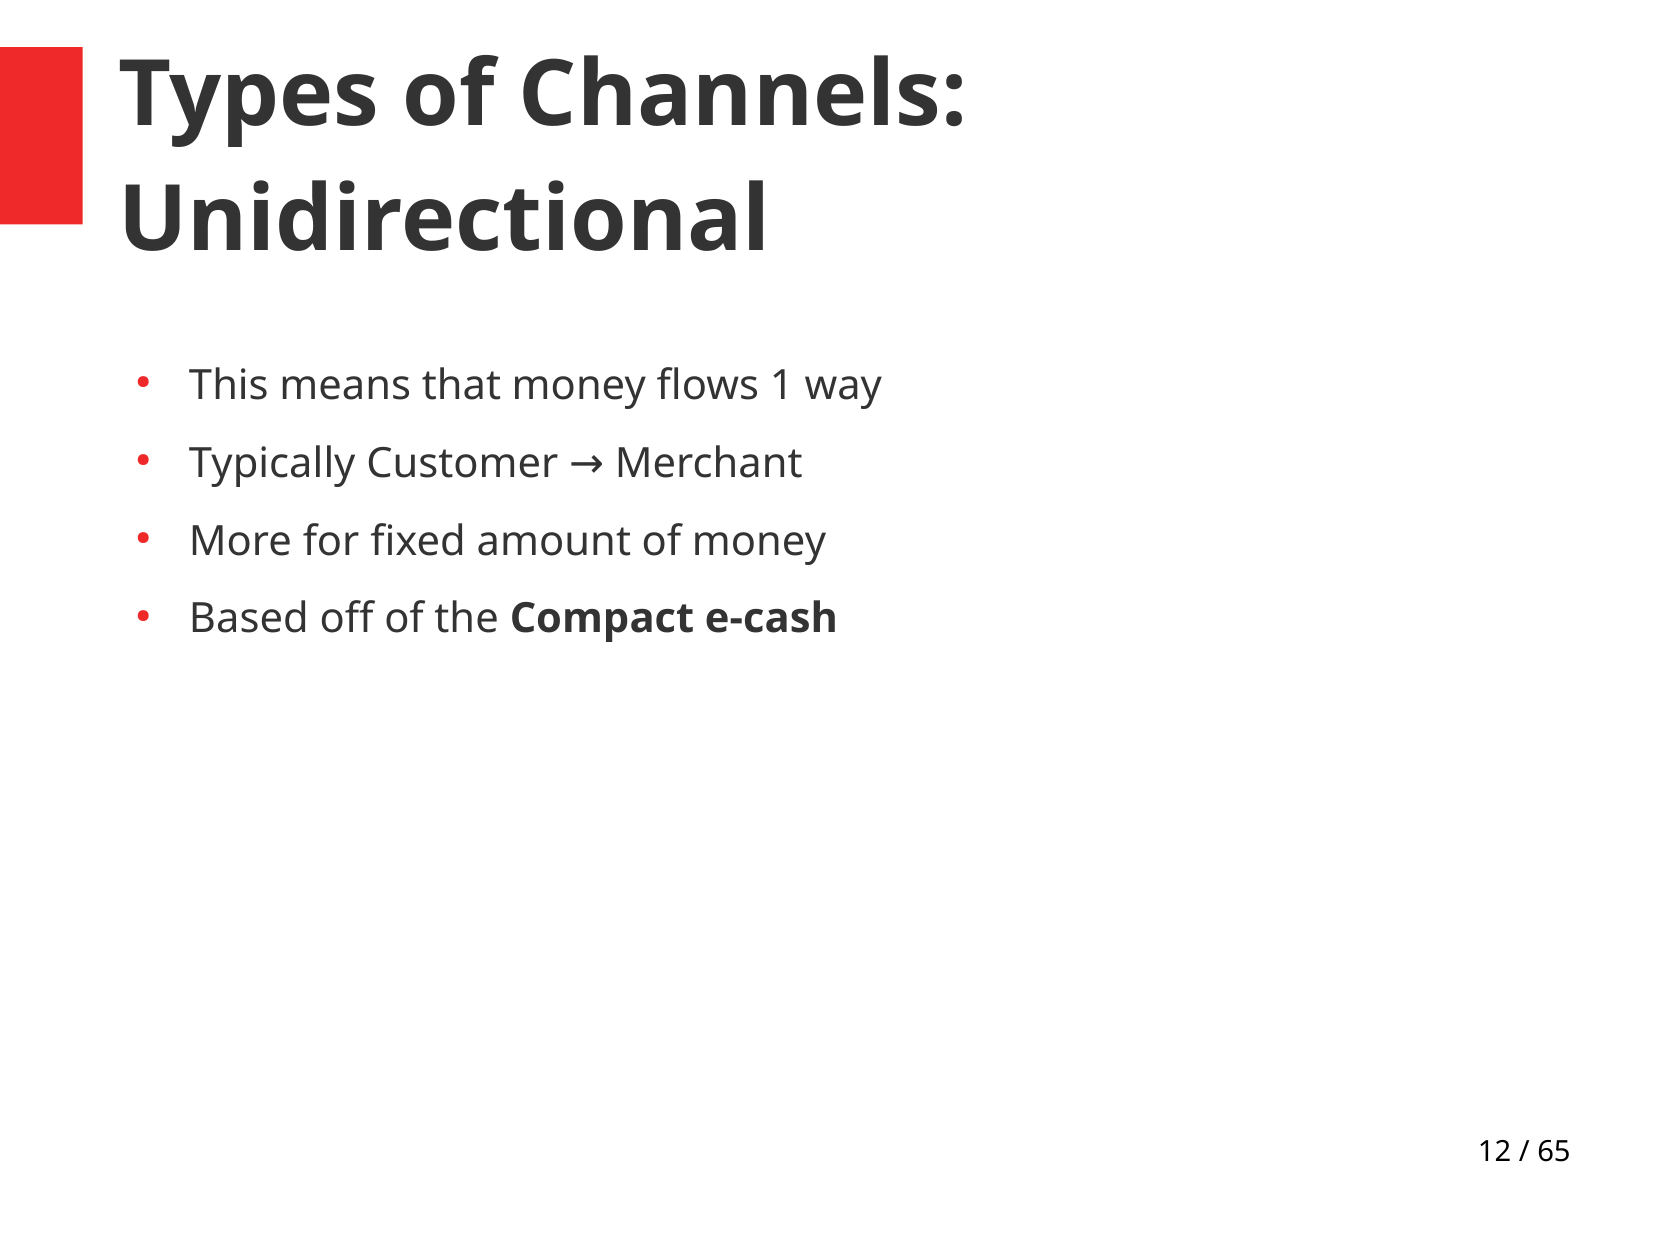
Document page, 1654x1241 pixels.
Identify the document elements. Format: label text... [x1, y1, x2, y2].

title Types of Channels: Unidirectional [118, 28, 1571, 277]
list This means that money flows 1 way Typically Customer → Merchant More for fixed amount of money Based off of the Compact e-cash [118, 354, 1536, 1074]
